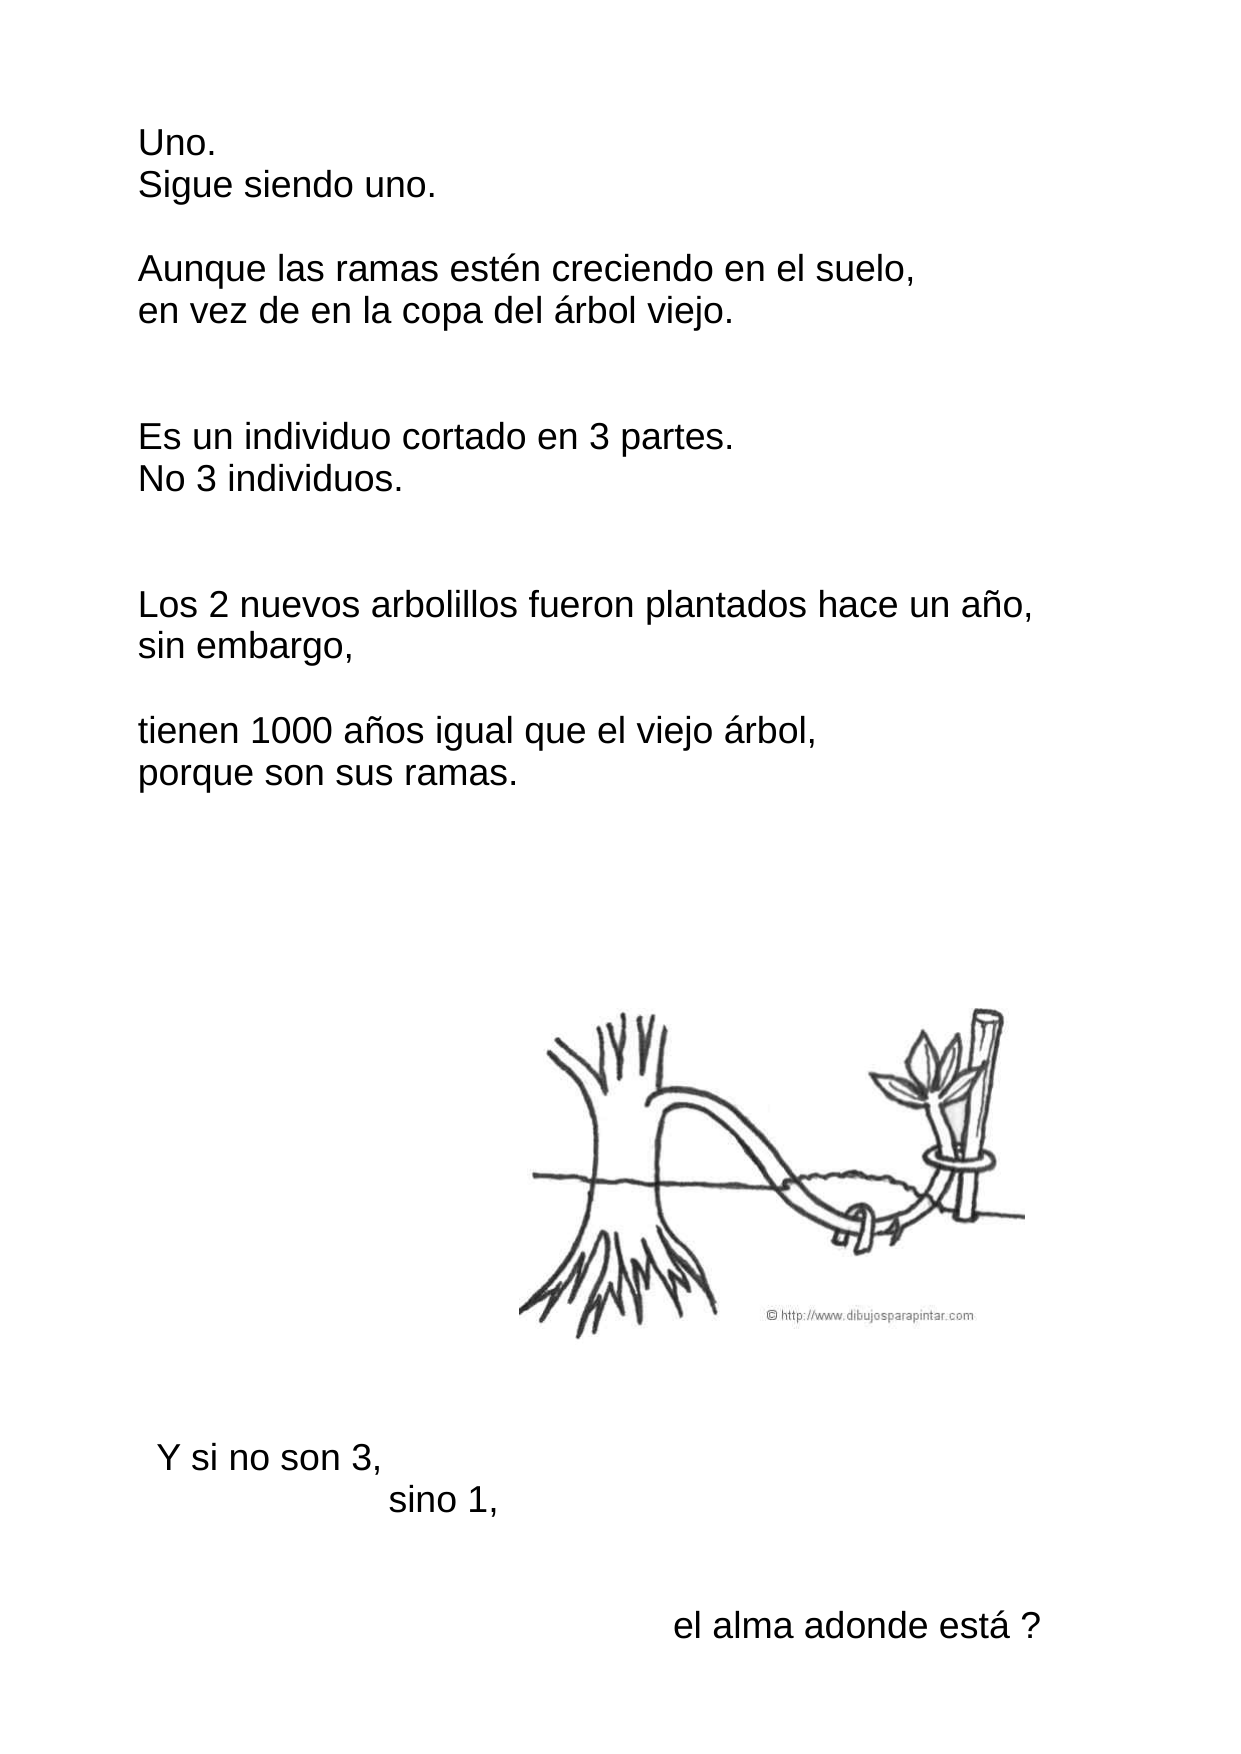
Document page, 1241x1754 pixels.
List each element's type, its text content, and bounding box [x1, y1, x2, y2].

picture [519, 992, 1025, 1346]
text_box Y si no son 3, sino 1, el alma adonde está ? [141, 1429, 1182, 1654]
text_box Uno. Sigue siendo uno. Aunque las ramas estén creciendo en el suelo, en vez de en la copa del árbol viejo. Es un individuo cortado en 3 partes. No 3 individuos. Los 2 nuevos arbolillos fueron plantados hace un año, sin embargo, tienen 1000 años igual que el viejo árbol, porque son sus ramas. [123, 113, 1182, 934]
